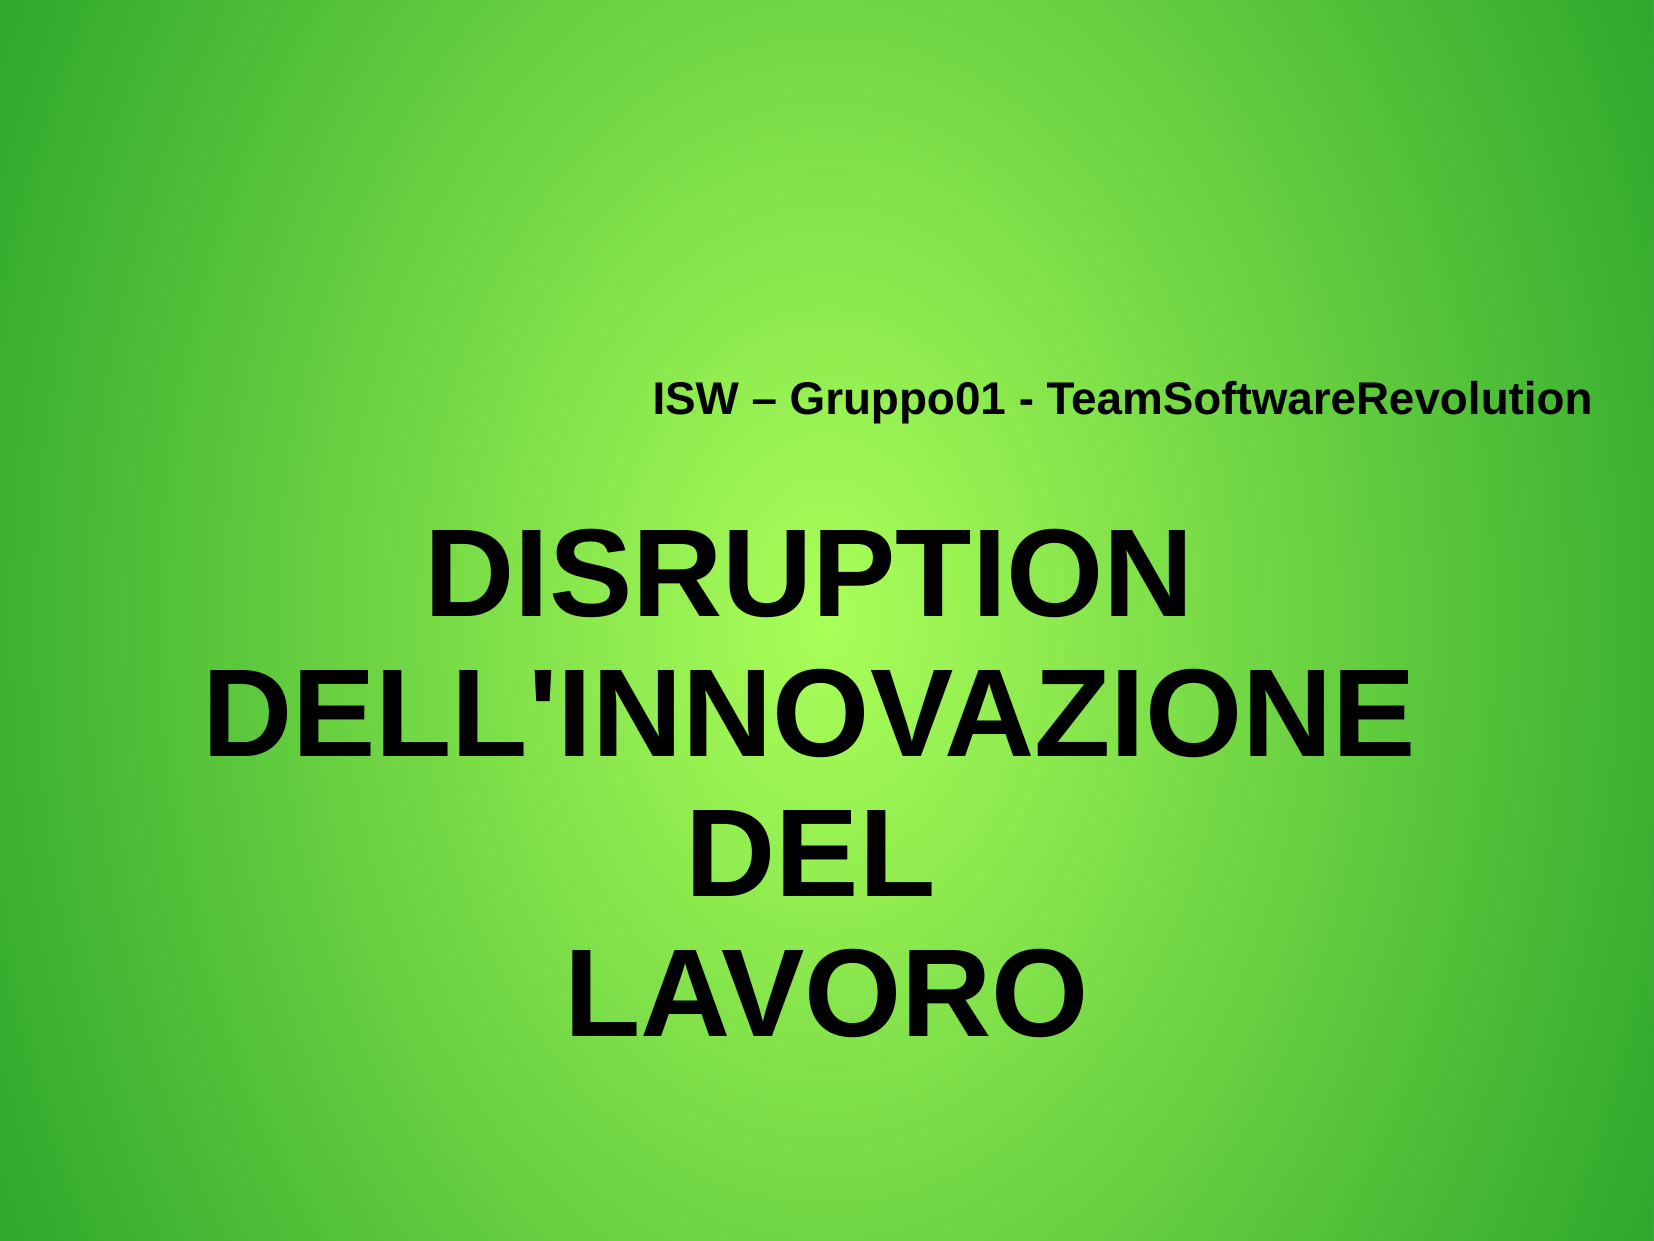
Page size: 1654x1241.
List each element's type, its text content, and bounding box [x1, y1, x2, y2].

text_box DISRUPTION DELL'INNOVAZIONE DEL LAVORO [0, 496, 1654, 1071]
text_box ISW – Gruppo01 - TeamSoftwareRevolution [637, 366, 1642, 483]
